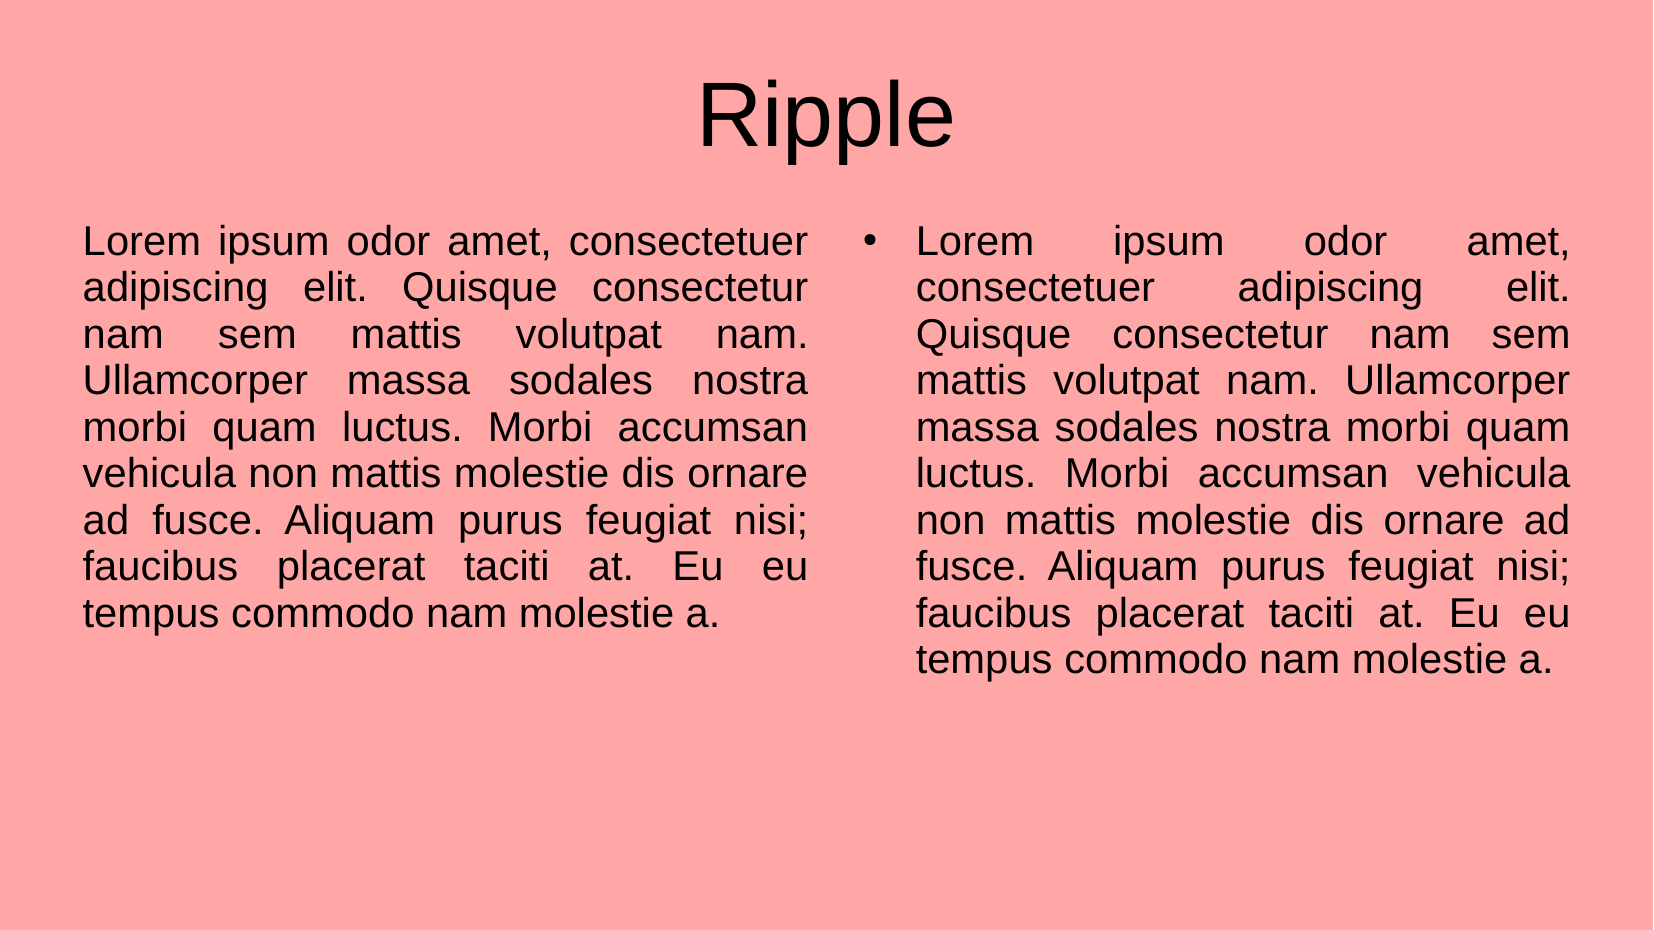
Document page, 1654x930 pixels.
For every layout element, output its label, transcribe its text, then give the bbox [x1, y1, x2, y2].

list Lorem ipsum odor amet, consectetuer adipiscing elit. Quisque consectetur nam sem mattis volutpat nam. Ullamcorper massa sodales nostra morbi quam luctus. Morbi accumsan vehicula non mattis molestie dis ornare ad fusce. Aliquam purus feugiat nisi; faucibus placerat taciti at. Eu eu tempus commodo nam molestie a. [82, 217, 809, 757]
list Lorem ipsum odor amet, consectetuer adipiscing elit. Quisque consectetur nam sem mattis volutpat nam. Ullamcorper massa sodales nostra morbi quam luctus. Morbi accumsan vehicula non mattis molestie dis ornare ad fusce. Aliquam purus feugiat nisi; faucibus placerat taciti at. Eu eu tempus commodo nam molestie a. [844, 217, 1571, 757]
title Ripple [82, 37, 1571, 193]
